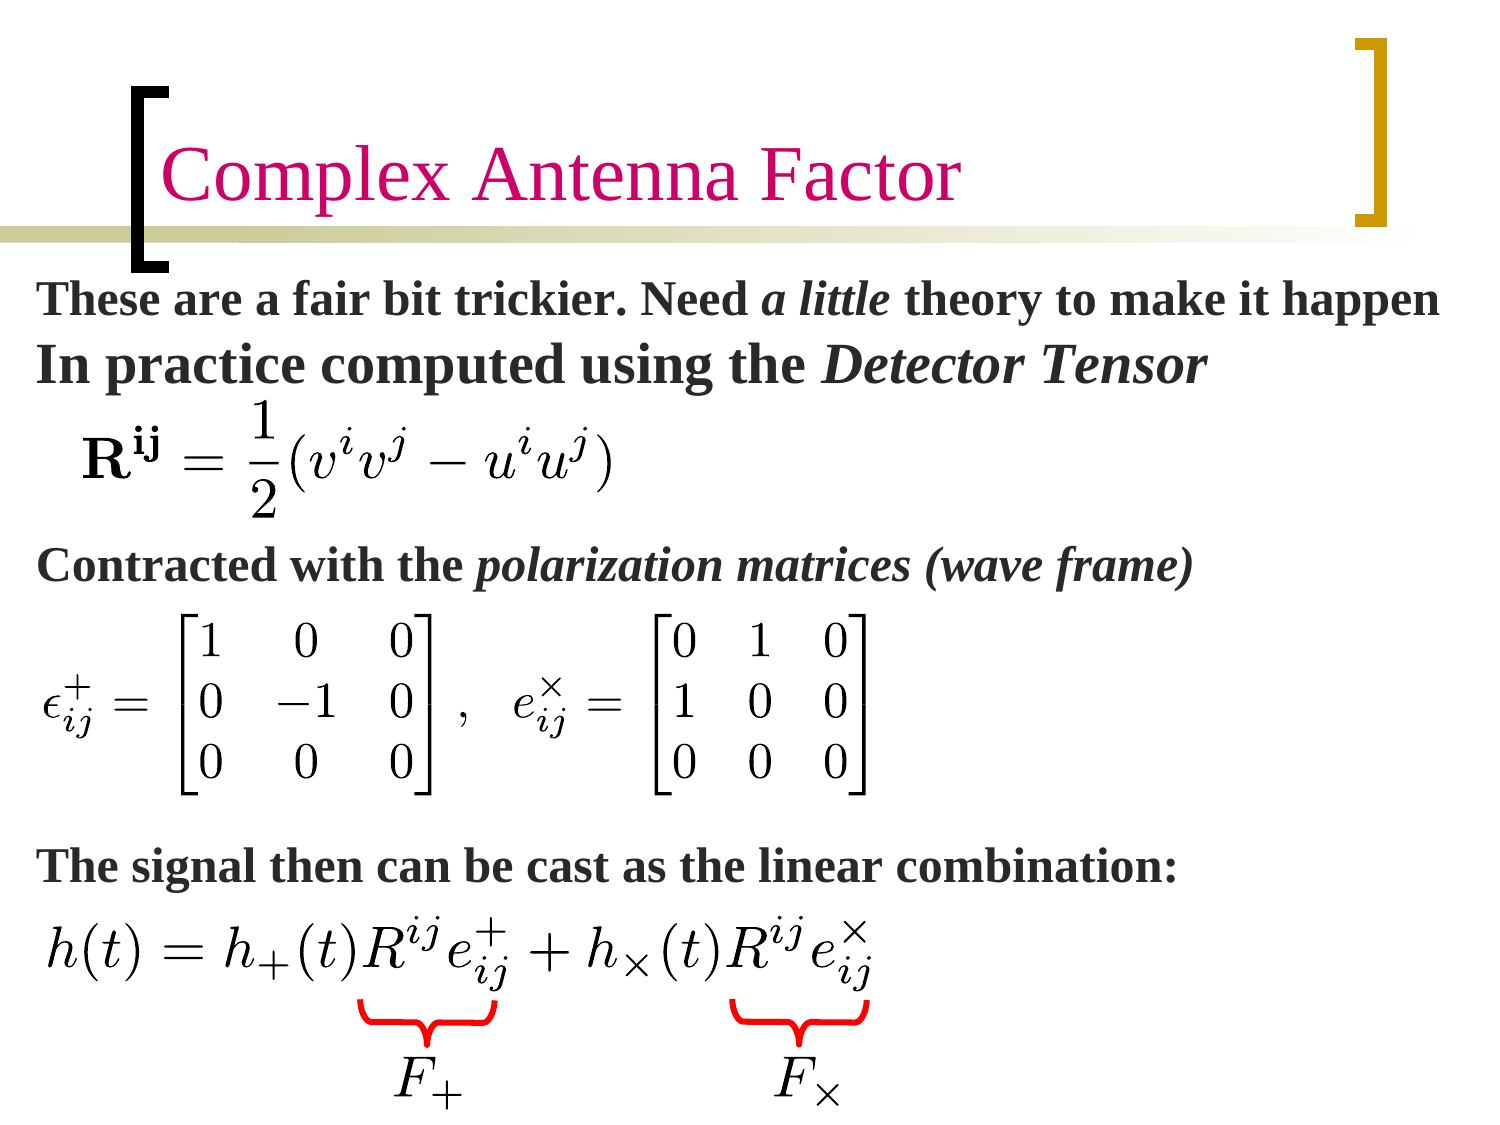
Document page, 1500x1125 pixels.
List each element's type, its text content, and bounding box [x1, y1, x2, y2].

text_box Contracted with the polarization matrices (wave frame) [21, 524, 1236, 599]
text_box [41, 613, 883, 796]
text_box [80, 399, 617, 518]
text_box The signal then can be cast as the linear combination: [21, 825, 1195, 901]
text_box [45, 915, 875, 992]
text_box [771, 1056, 846, 1111]
text_box [391, 1056, 466, 1111]
text_box These are a fair bit trickier. Need a little theory to make it happen In practice computed using the Detector Tensor [21, 258, 1449, 404]
title Complex Antenna Factor [75, 0, 1353, 225]
